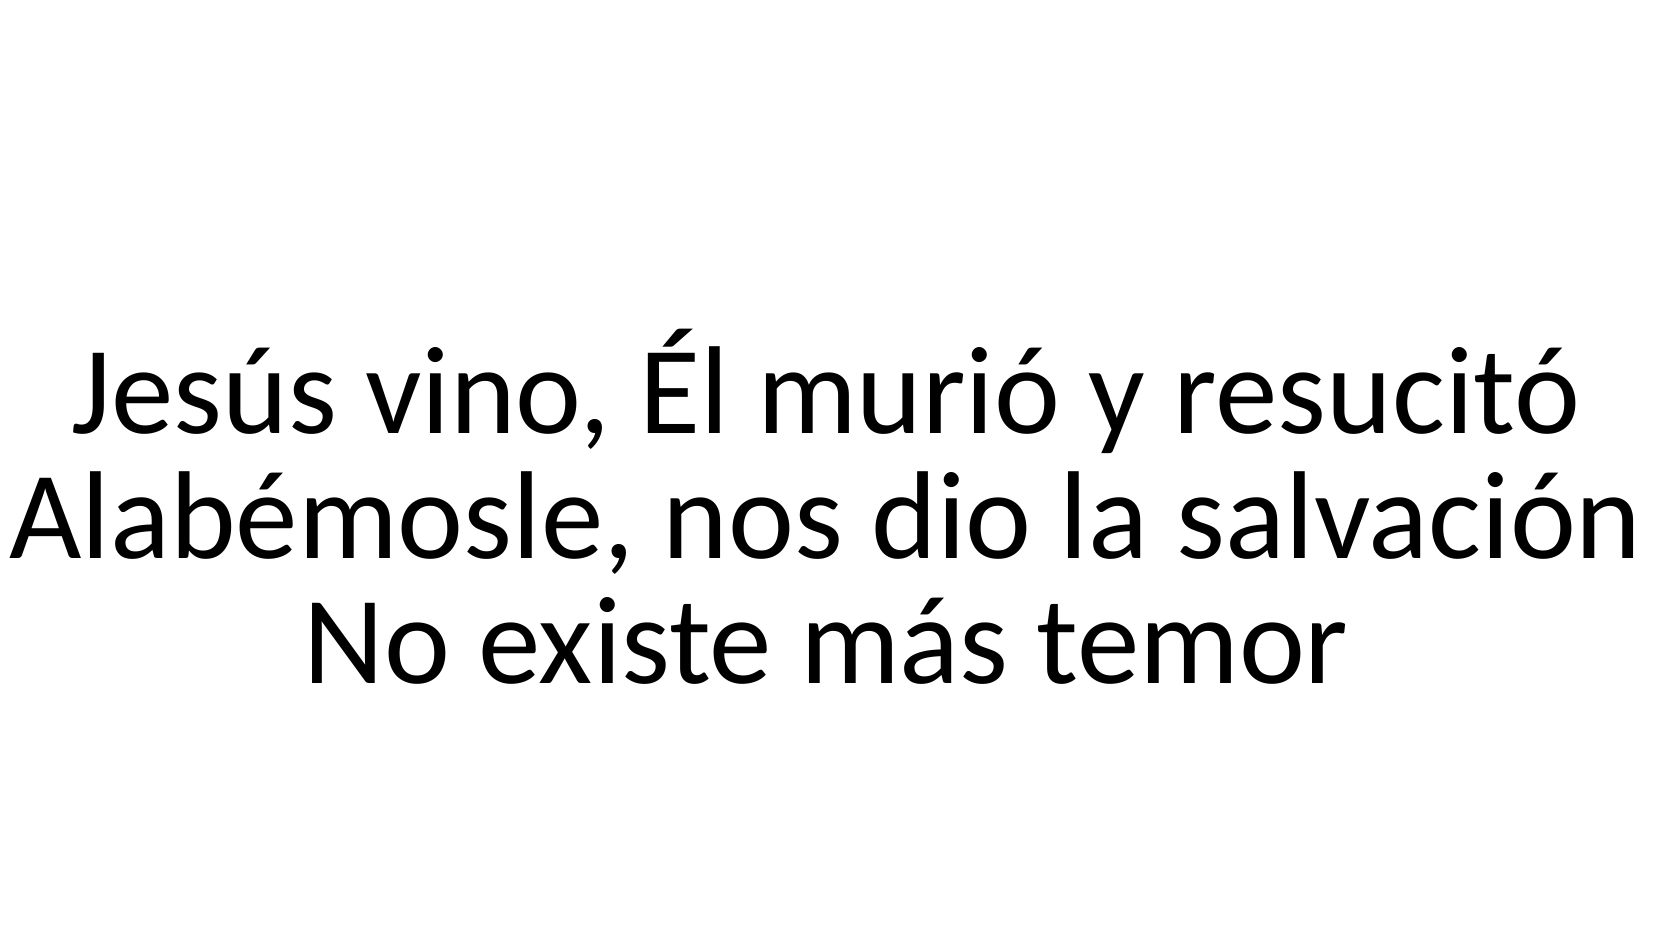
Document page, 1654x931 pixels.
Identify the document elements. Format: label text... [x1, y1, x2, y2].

title Jesús vino, Él murió y resucitó Alabémosle, nos dio la salvación No existe más temor [0, 0, 1654, 931]
